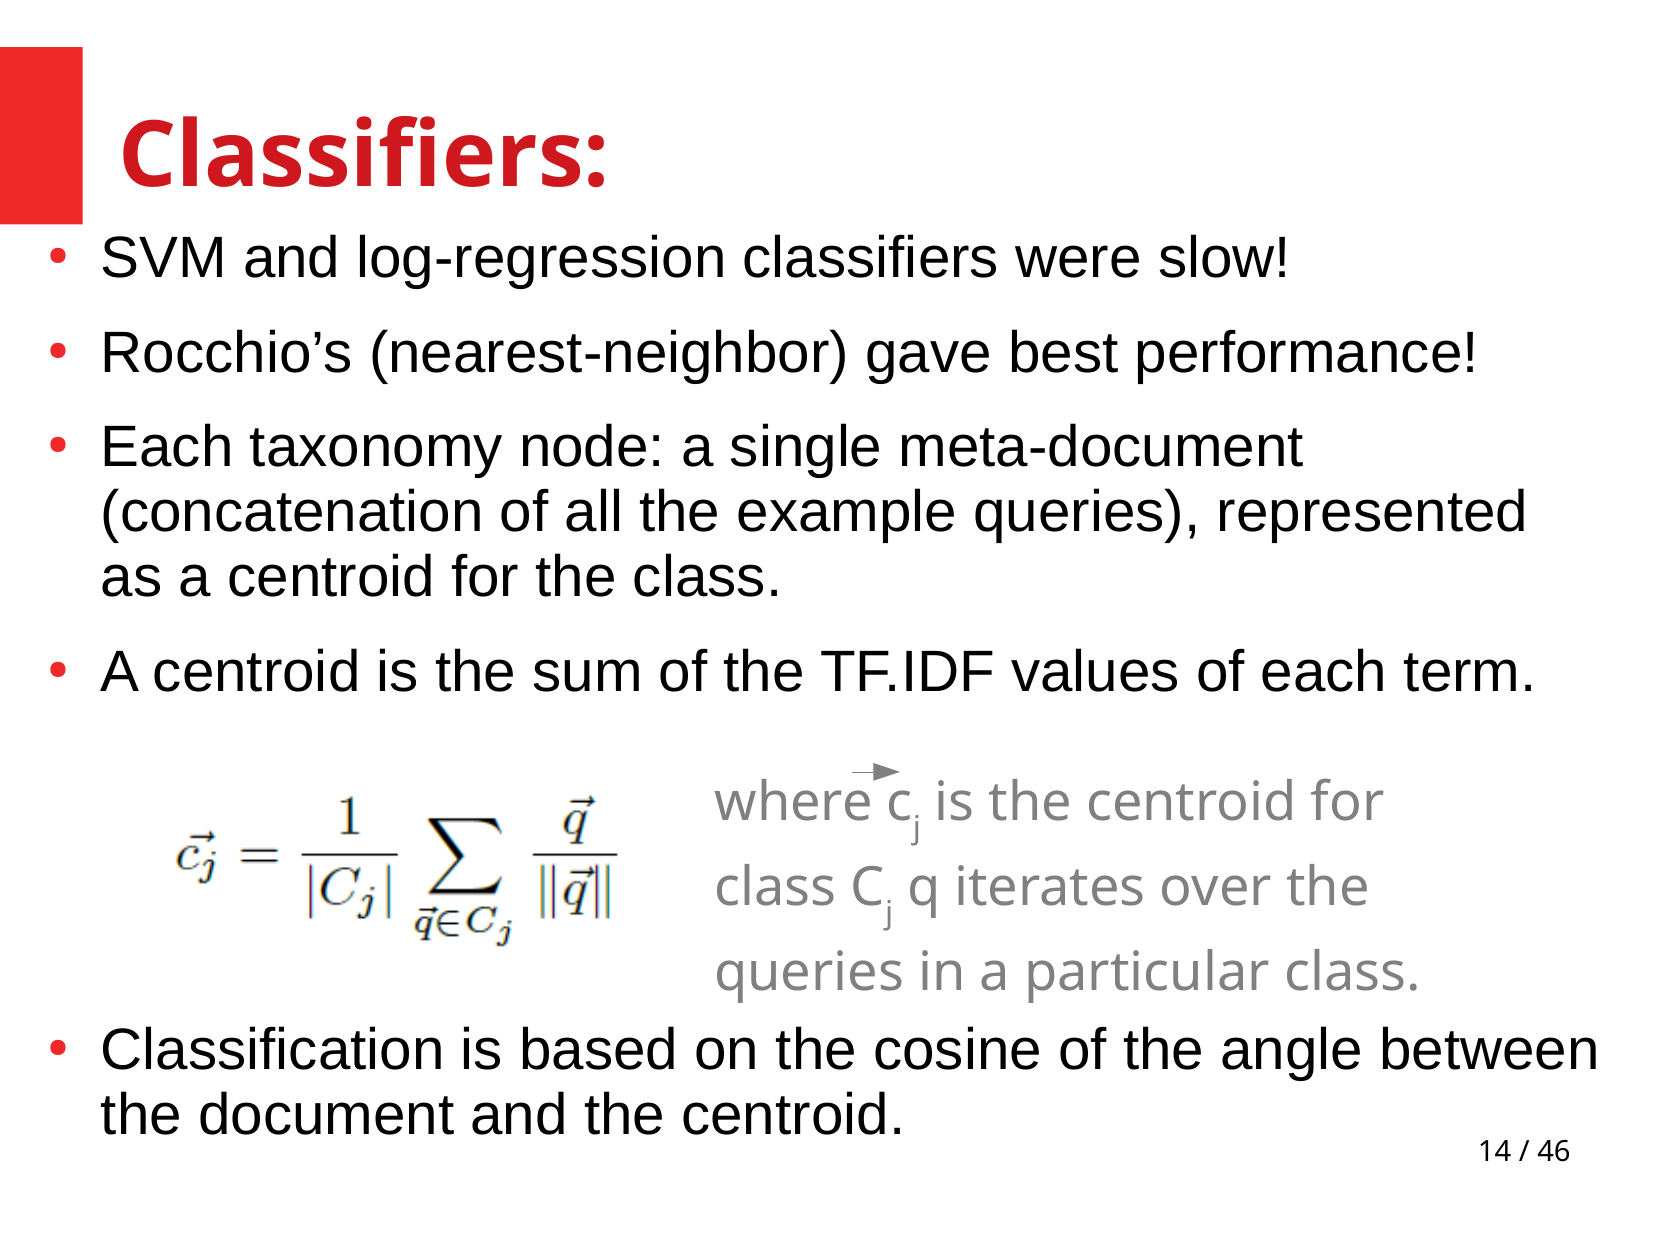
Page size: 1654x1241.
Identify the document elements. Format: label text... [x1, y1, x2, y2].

picture [118, 750, 700, 976]
title Classifiers: [118, 49, 1571, 225]
list SVM and log-regression classifiers were slow! Rocchio’s (nearest-neighbor) gave best performance! Each taxonomy node: a single meta-document (concatenation of all the example queries), represented as a centroid for the class. A centroid is the sum of the TF.IDF values of each term. Classification is based on the cosine of the angle between the document and the centroid. [30, 225, 1606, 1241]
text_box where cj is the centroid for class Cj q iterates over the queries in a particular class. [699, 754, 1536, 980]
